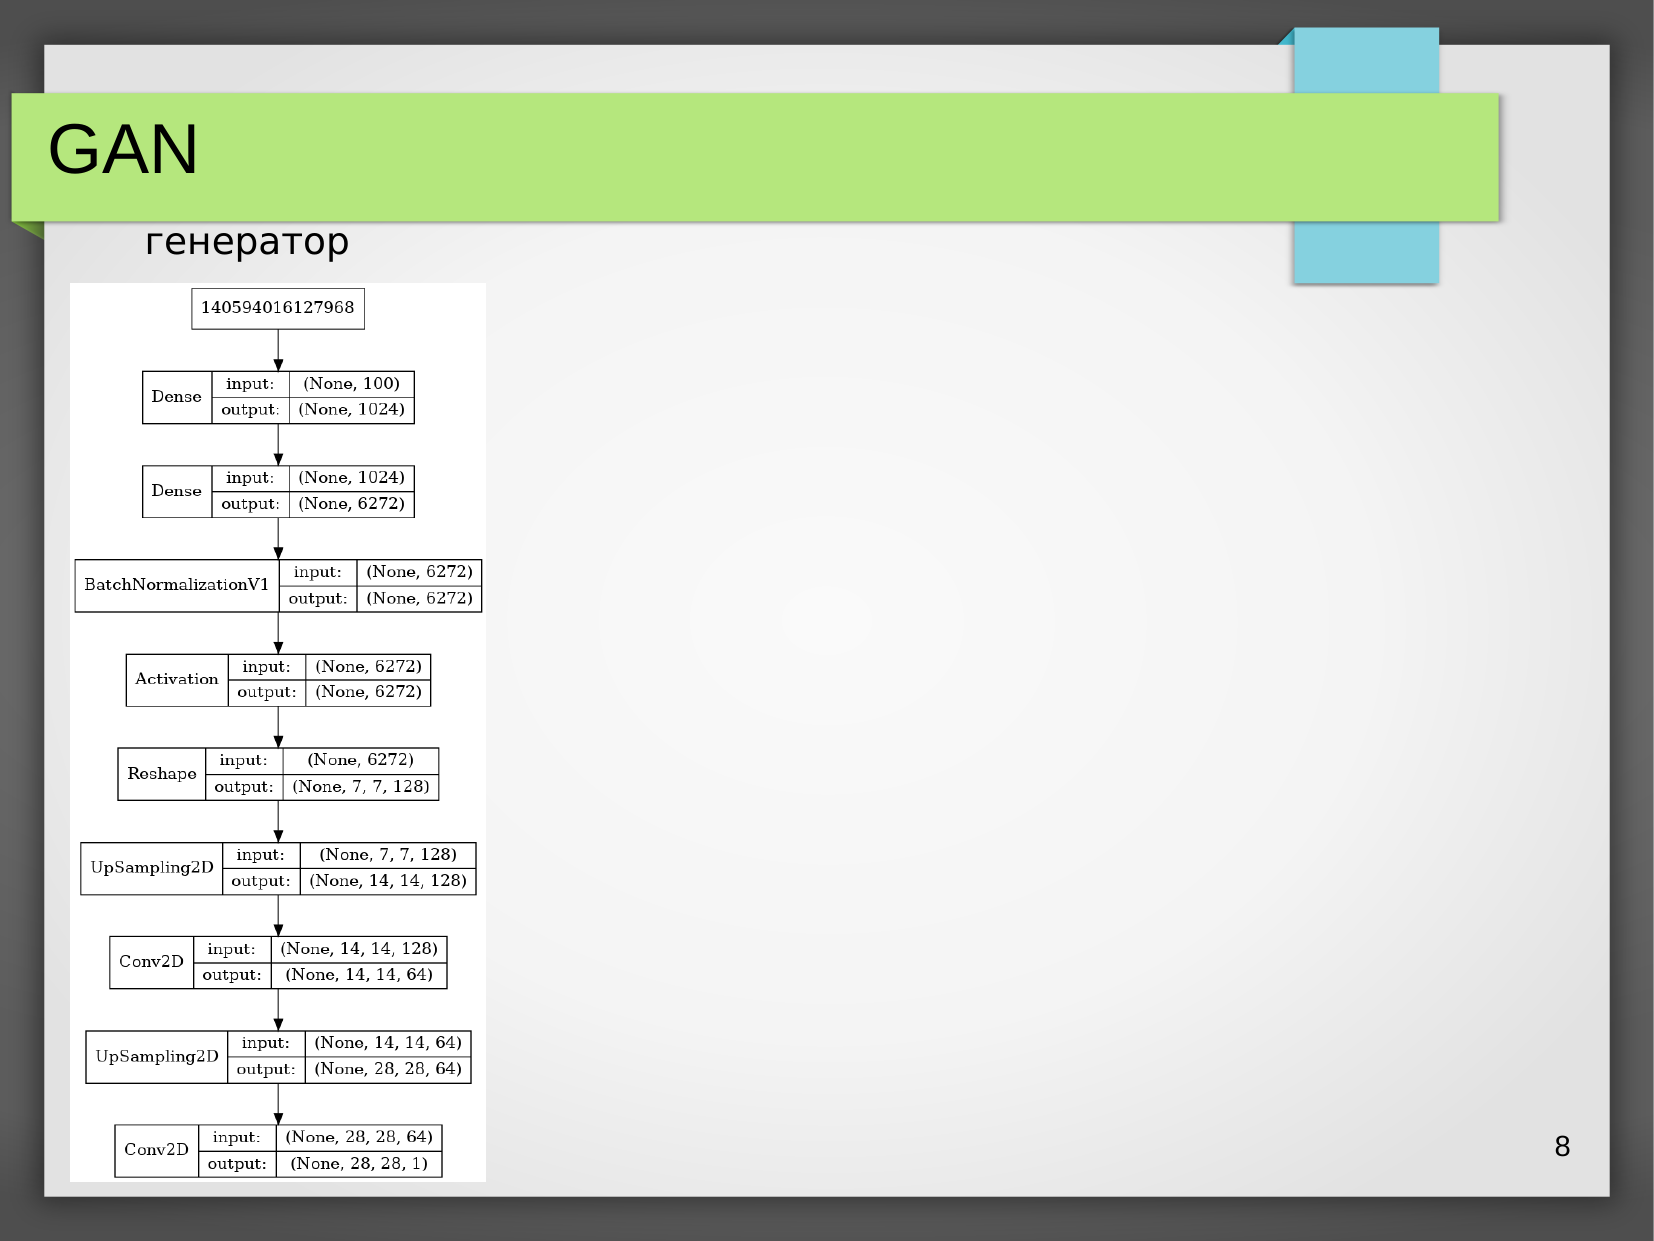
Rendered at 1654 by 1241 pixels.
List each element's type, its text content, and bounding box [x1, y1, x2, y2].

text_box генератор [129, 212, 1040, 271]
picture [0, 0, 1654, 1241]
title GAN [47, 109, 1501, 189]
